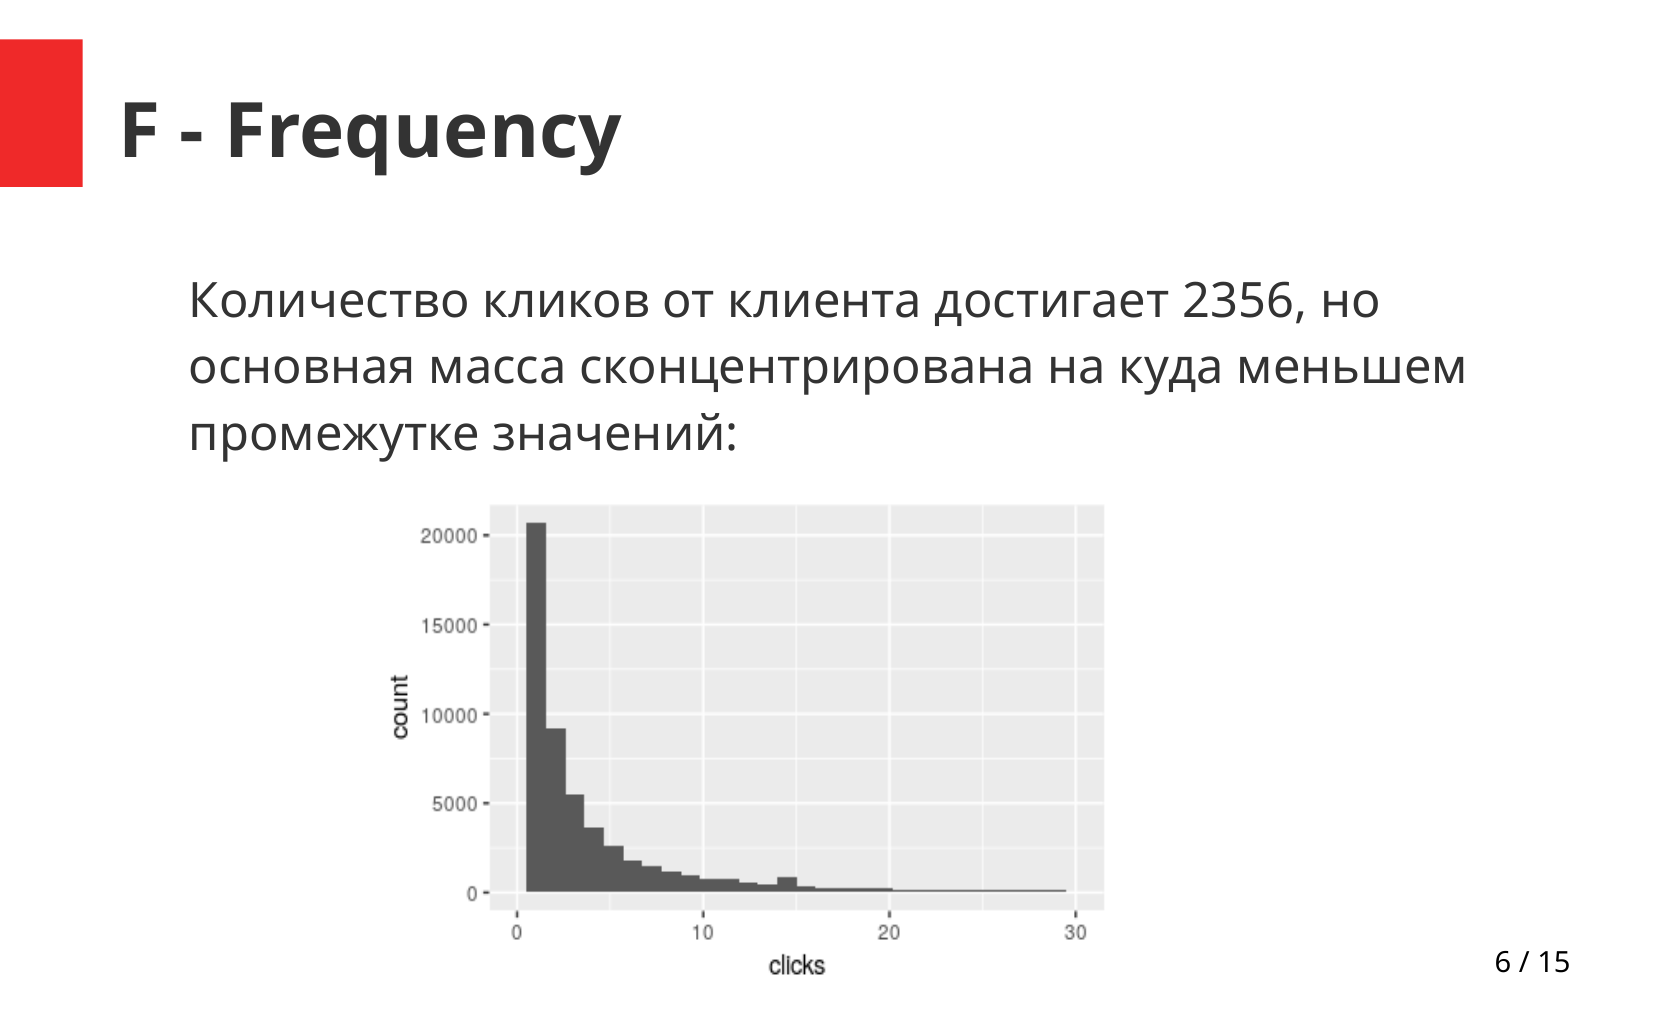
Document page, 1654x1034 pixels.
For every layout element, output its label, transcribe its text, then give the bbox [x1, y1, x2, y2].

picture [378, 492, 1116, 995]
title F - Frequency [118, 41, 1571, 214]
list Количество кликов от клиента достигает 2356, но основная масса сконцентрирована на куда меньшем промежутке значений: [118, 265, 1536, 866]
